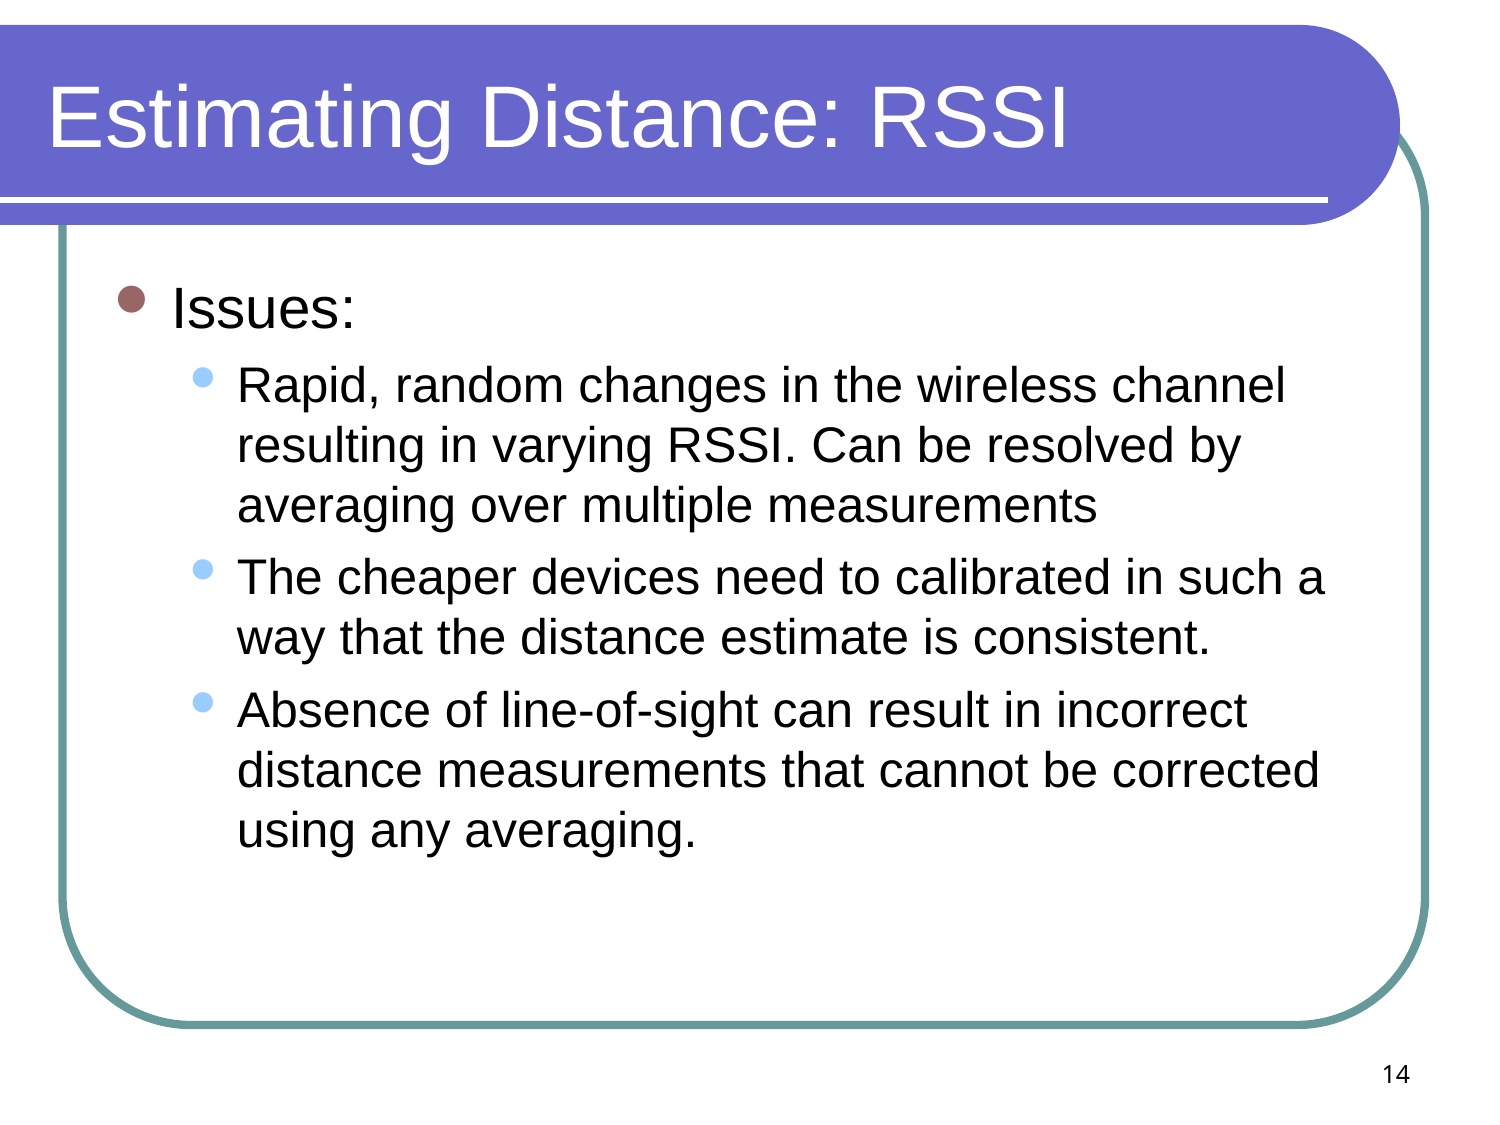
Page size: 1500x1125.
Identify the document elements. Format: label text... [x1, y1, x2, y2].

list Issues: Rapid, random changes in the wireless channel resulting in varying RSSI. Can be resolved by averaging over multiple measurements The cheaper devices need to calibrated in such a way that the distance estimate is consistent. Absence of line-of-sight can result in incorrect distance measurements that cannot be corrected using any averaging. [99, 262, 1401, 988]
title Estimating Distance: RSSI [31, 37, 1347, 188]
text_box <number> [1074, 1025, 1426, 1101]
